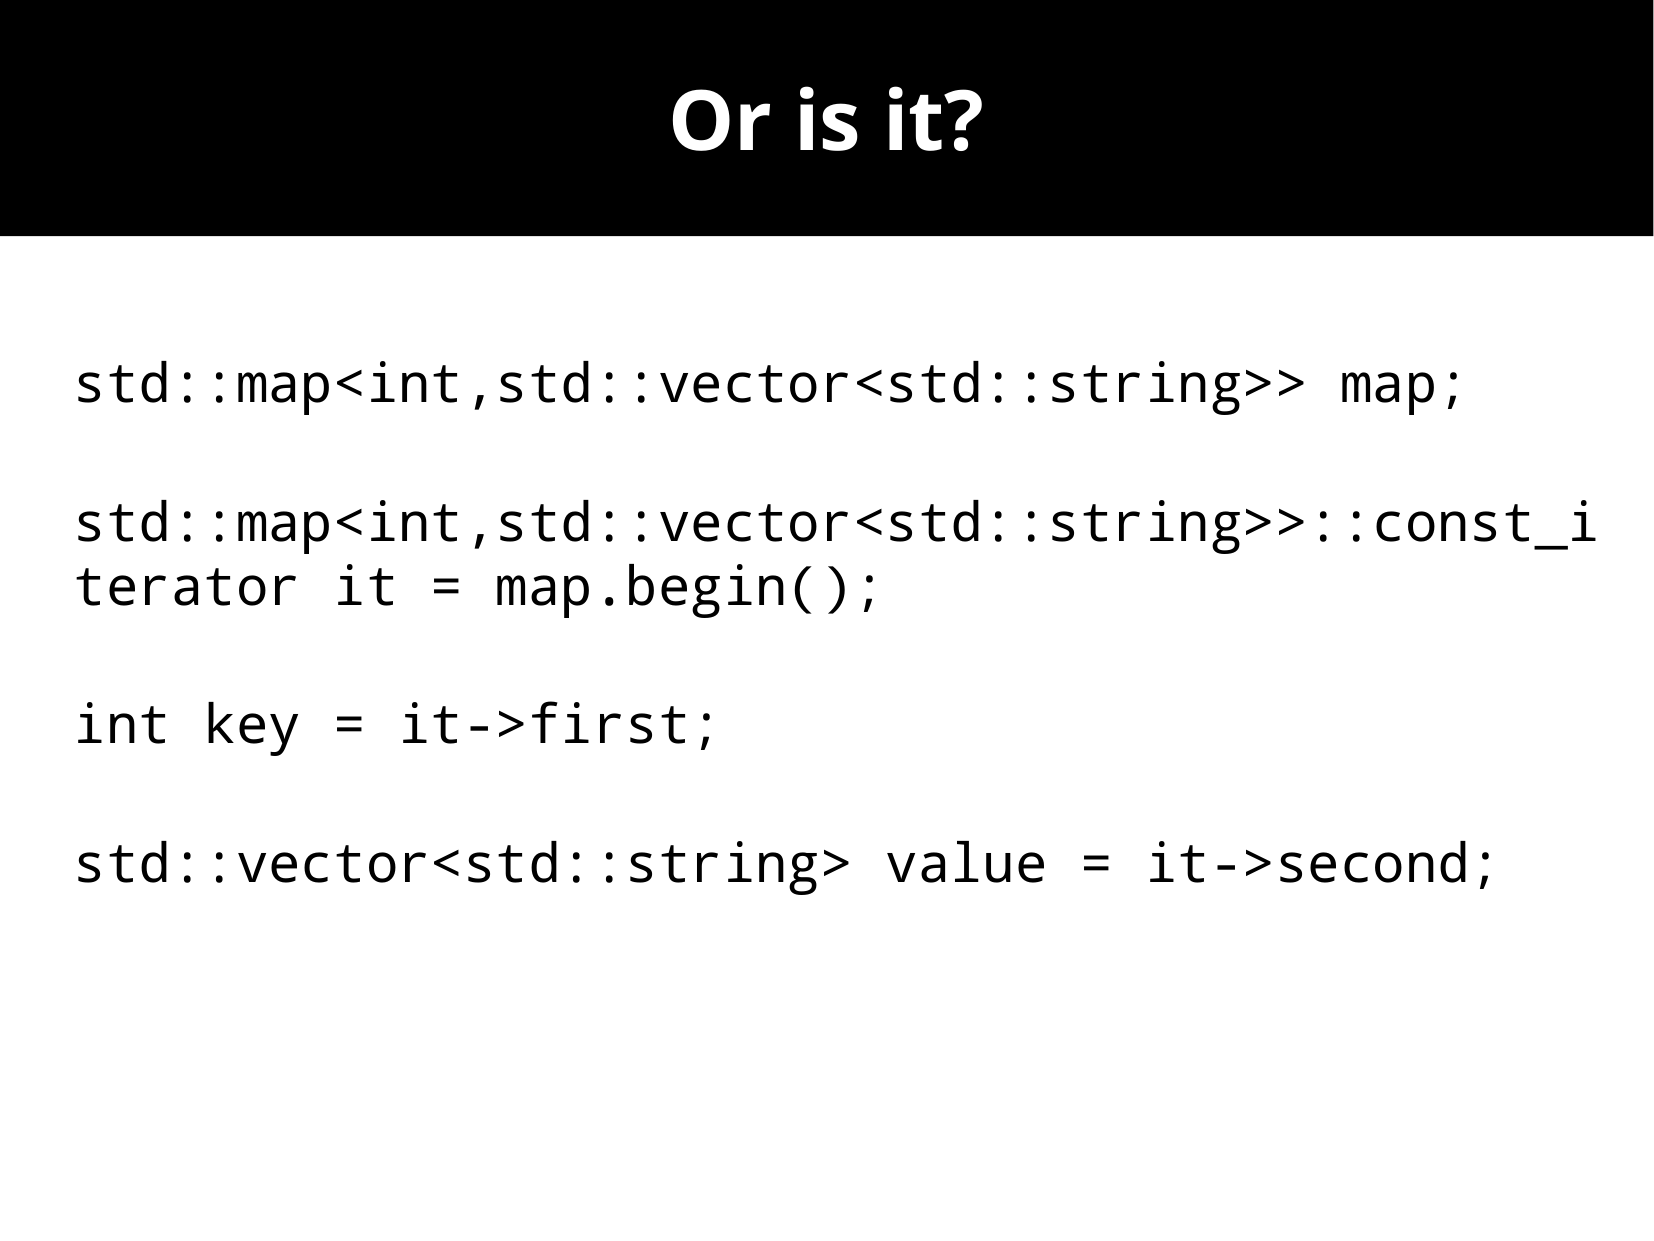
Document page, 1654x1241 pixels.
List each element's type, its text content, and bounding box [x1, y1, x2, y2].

subtitle Or is it? [0, 0, 1654, 237]
text_box std::map<int,std::vector<std::string>> map; std::map<int,std::vector<std::string>>::const_iterator it = map.begin(); int key = it->first; std::vector<std::string> value = it->second; [59, 275, 1619, 1193]
